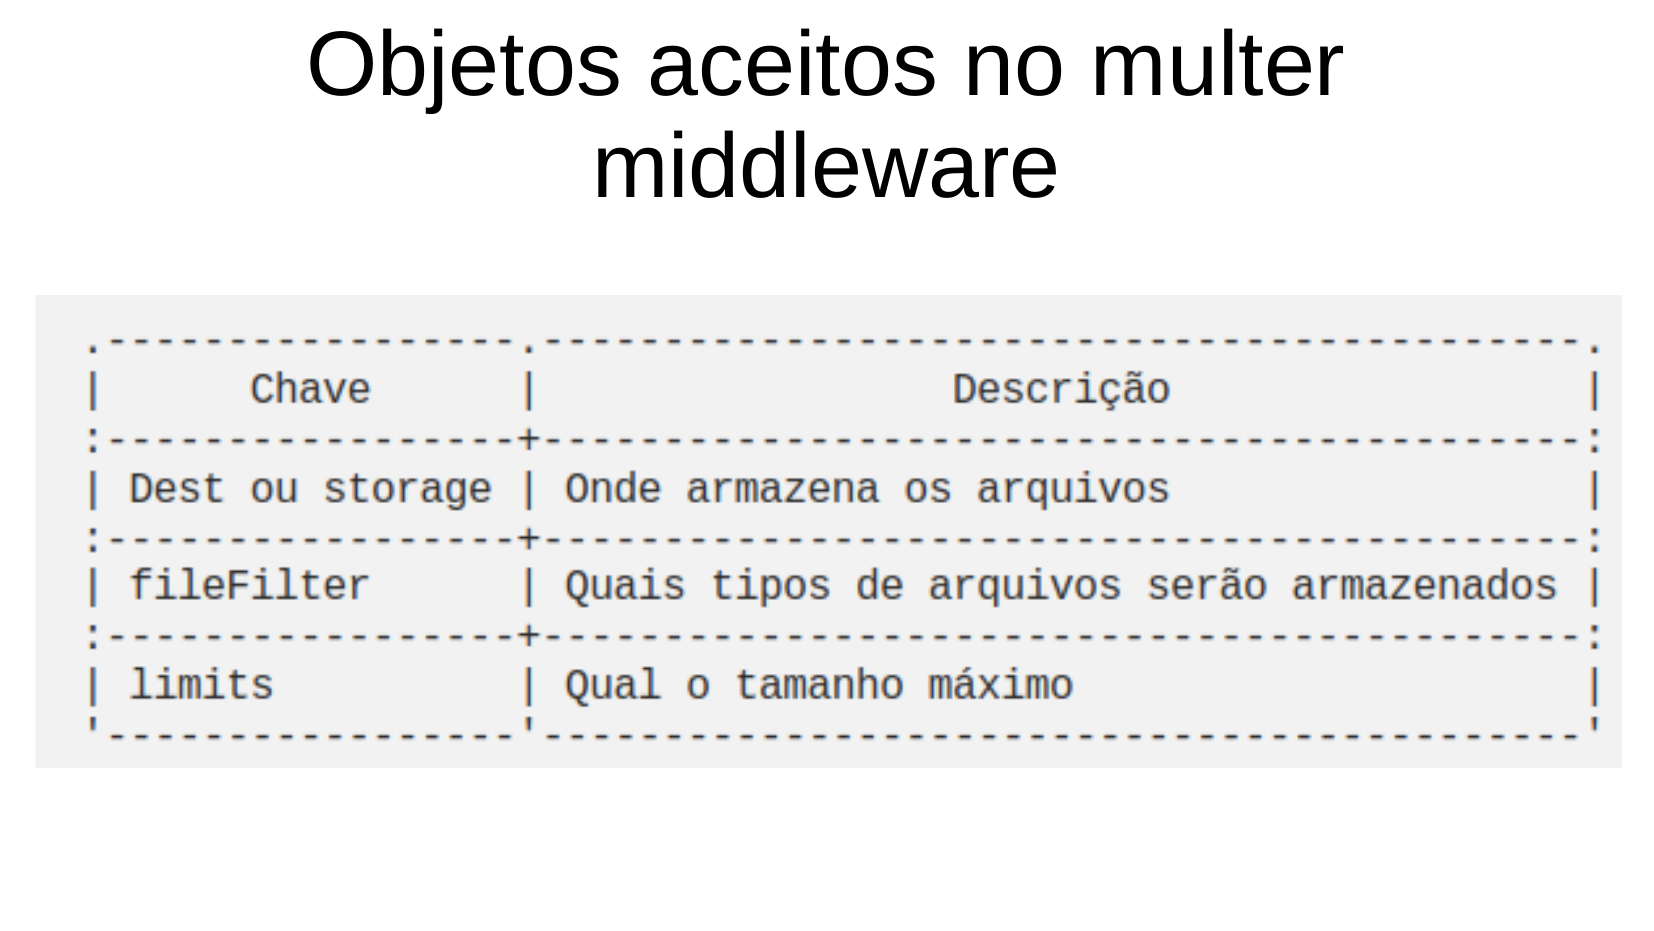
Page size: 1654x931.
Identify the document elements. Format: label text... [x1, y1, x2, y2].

title Objetos aceitos no multer middleware [82, 12, 1571, 218]
picture [35, 295, 1622, 768]
